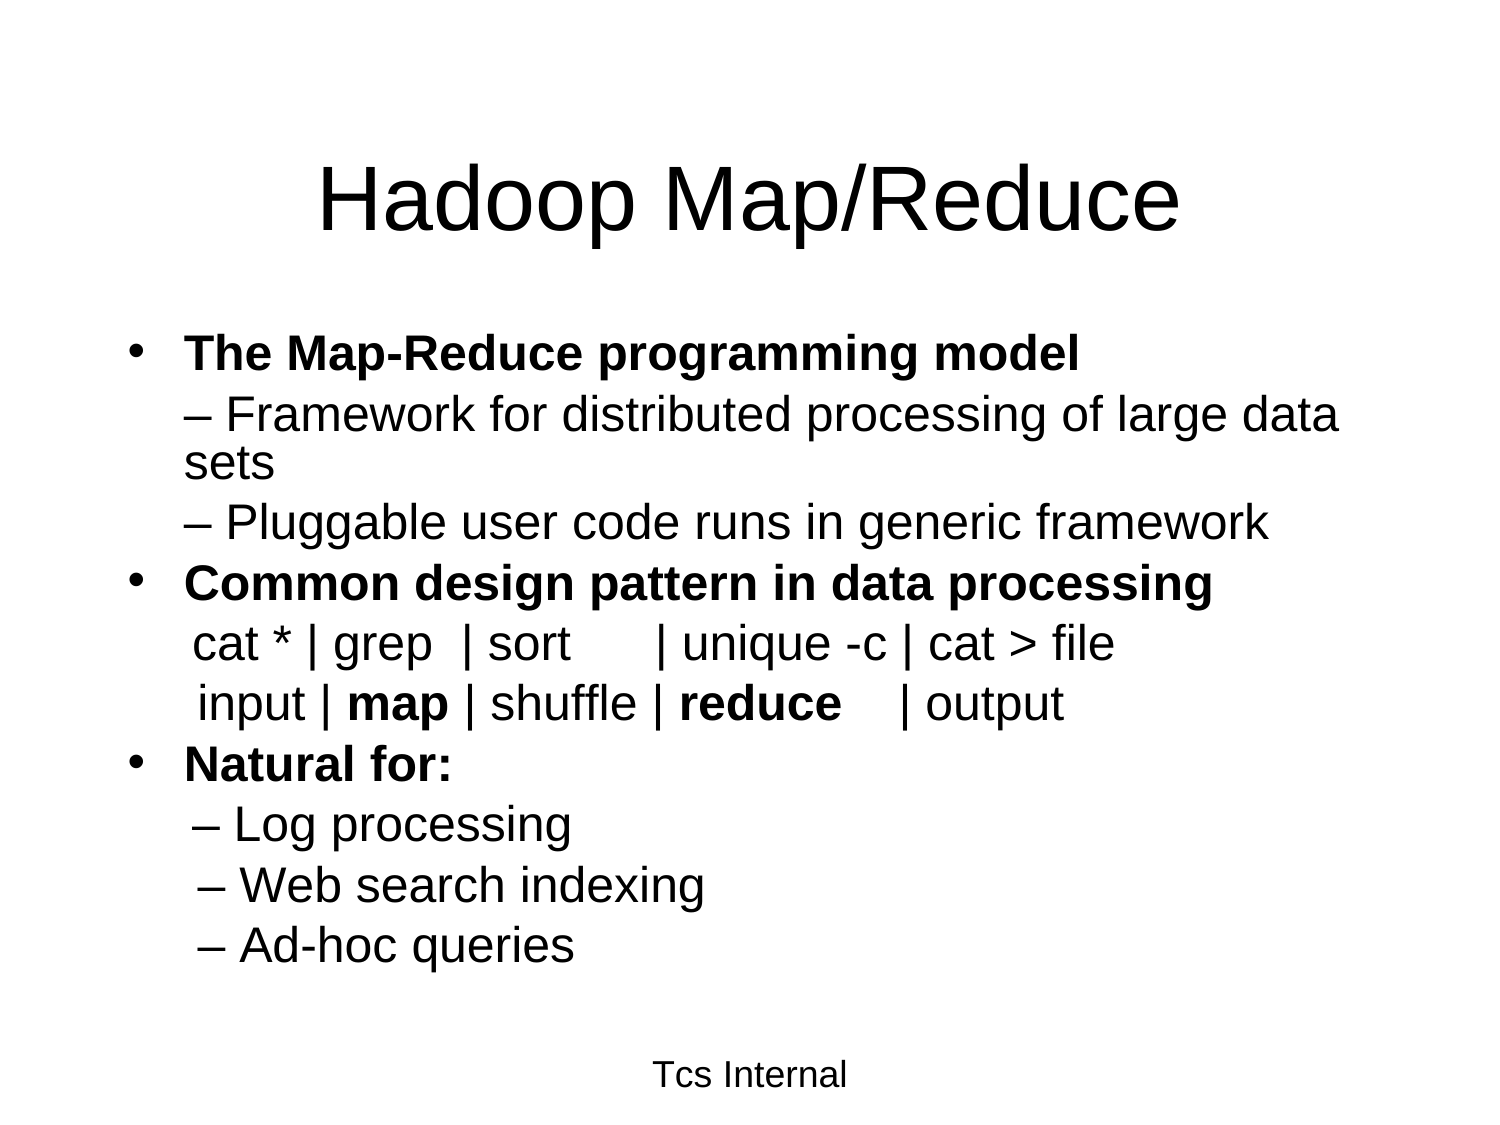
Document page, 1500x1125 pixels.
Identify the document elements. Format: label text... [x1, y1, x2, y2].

list The Map-Reduce programming model – Framework for distributed processing of large data sets – Pluggable user code runs in generic framework Common design pattern in data processing cat * | grep | sort | unique -c | cat > file input | map | shuffle | reduce | output Natural for: – Log processing – Web search indexing – Ad-hoc queries [112, 324, 1388, 1001]
title Hadoop Map/Reduce [112, 99, 1388, 288]
